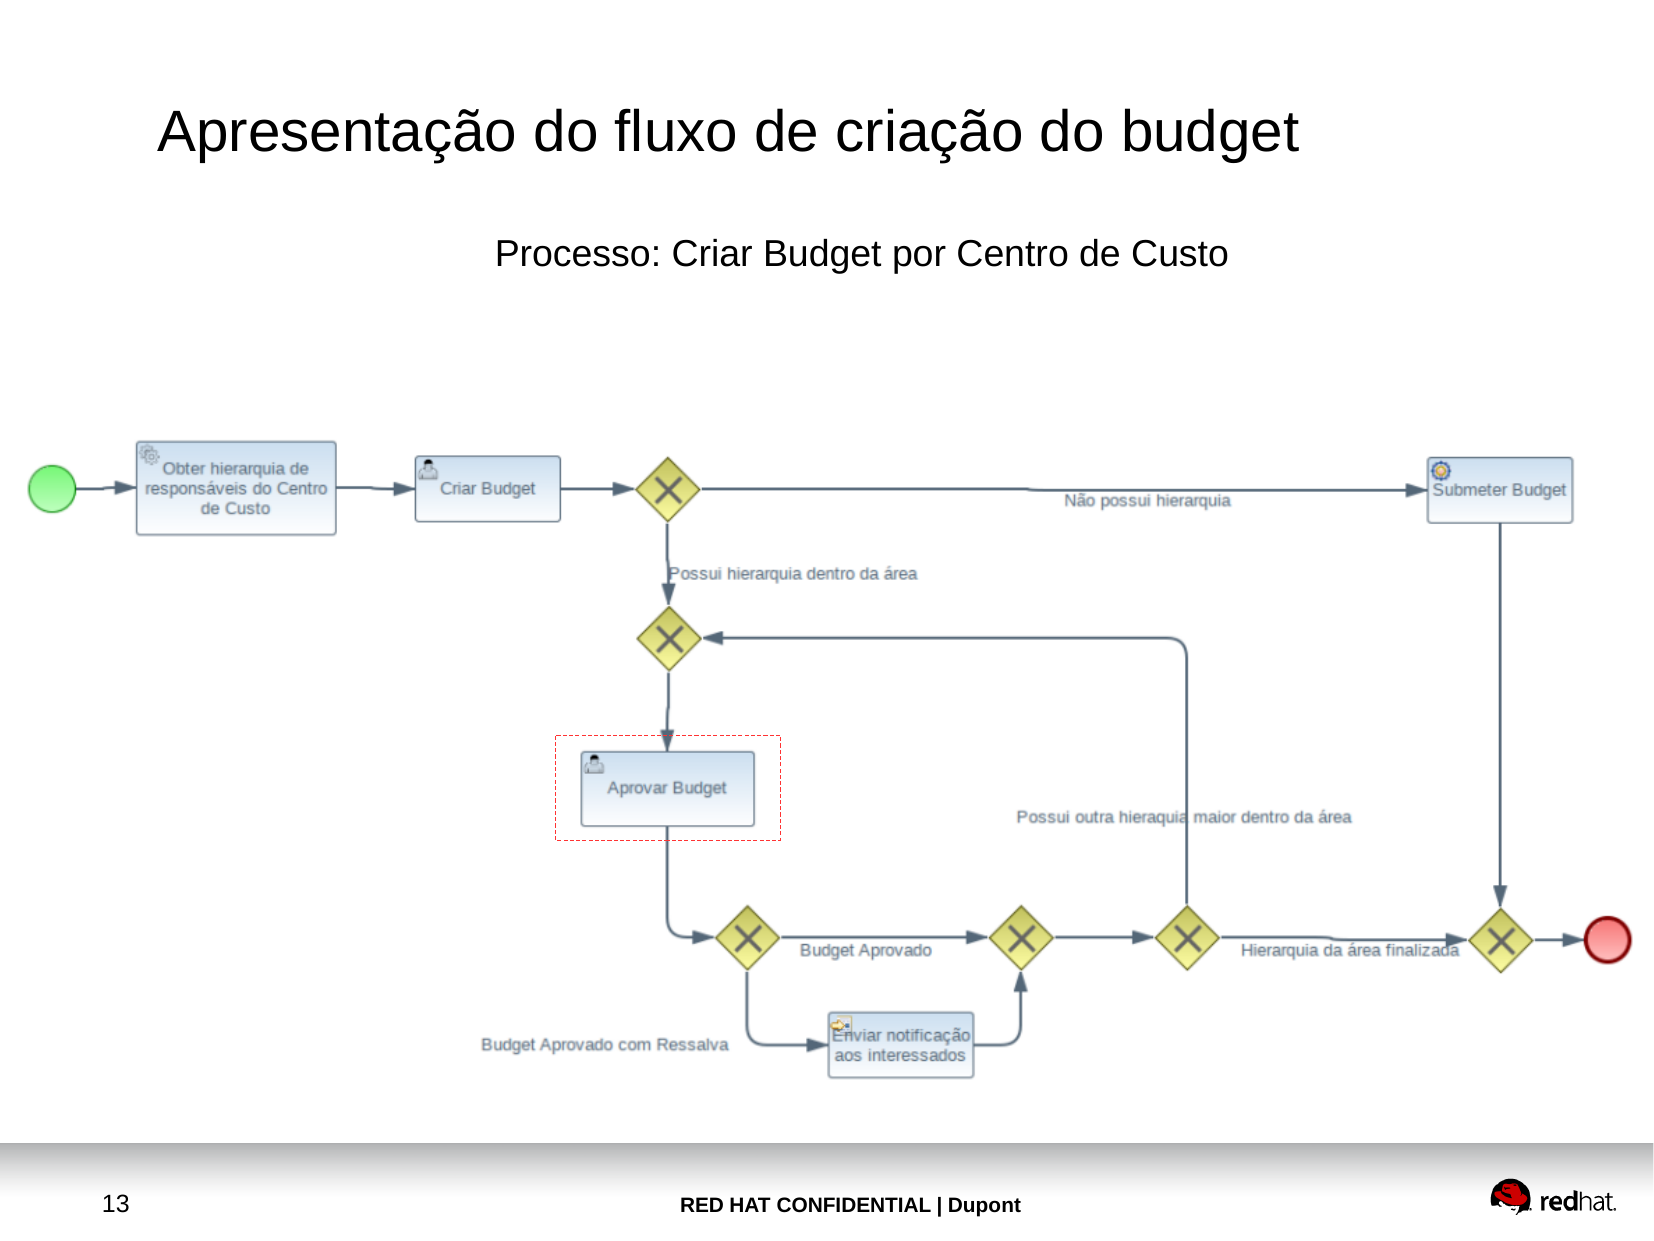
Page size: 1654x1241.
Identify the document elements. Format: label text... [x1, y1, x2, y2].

text_box Apresentação do fluxo de criação do budget [82, 37, 1571, 226]
picture [15, 404, 1654, 1099]
text_box Processo: Criar Budget por Centro de Custo [480, 225, 1255, 282]
picture [0, 1143, 1654, 1241]
